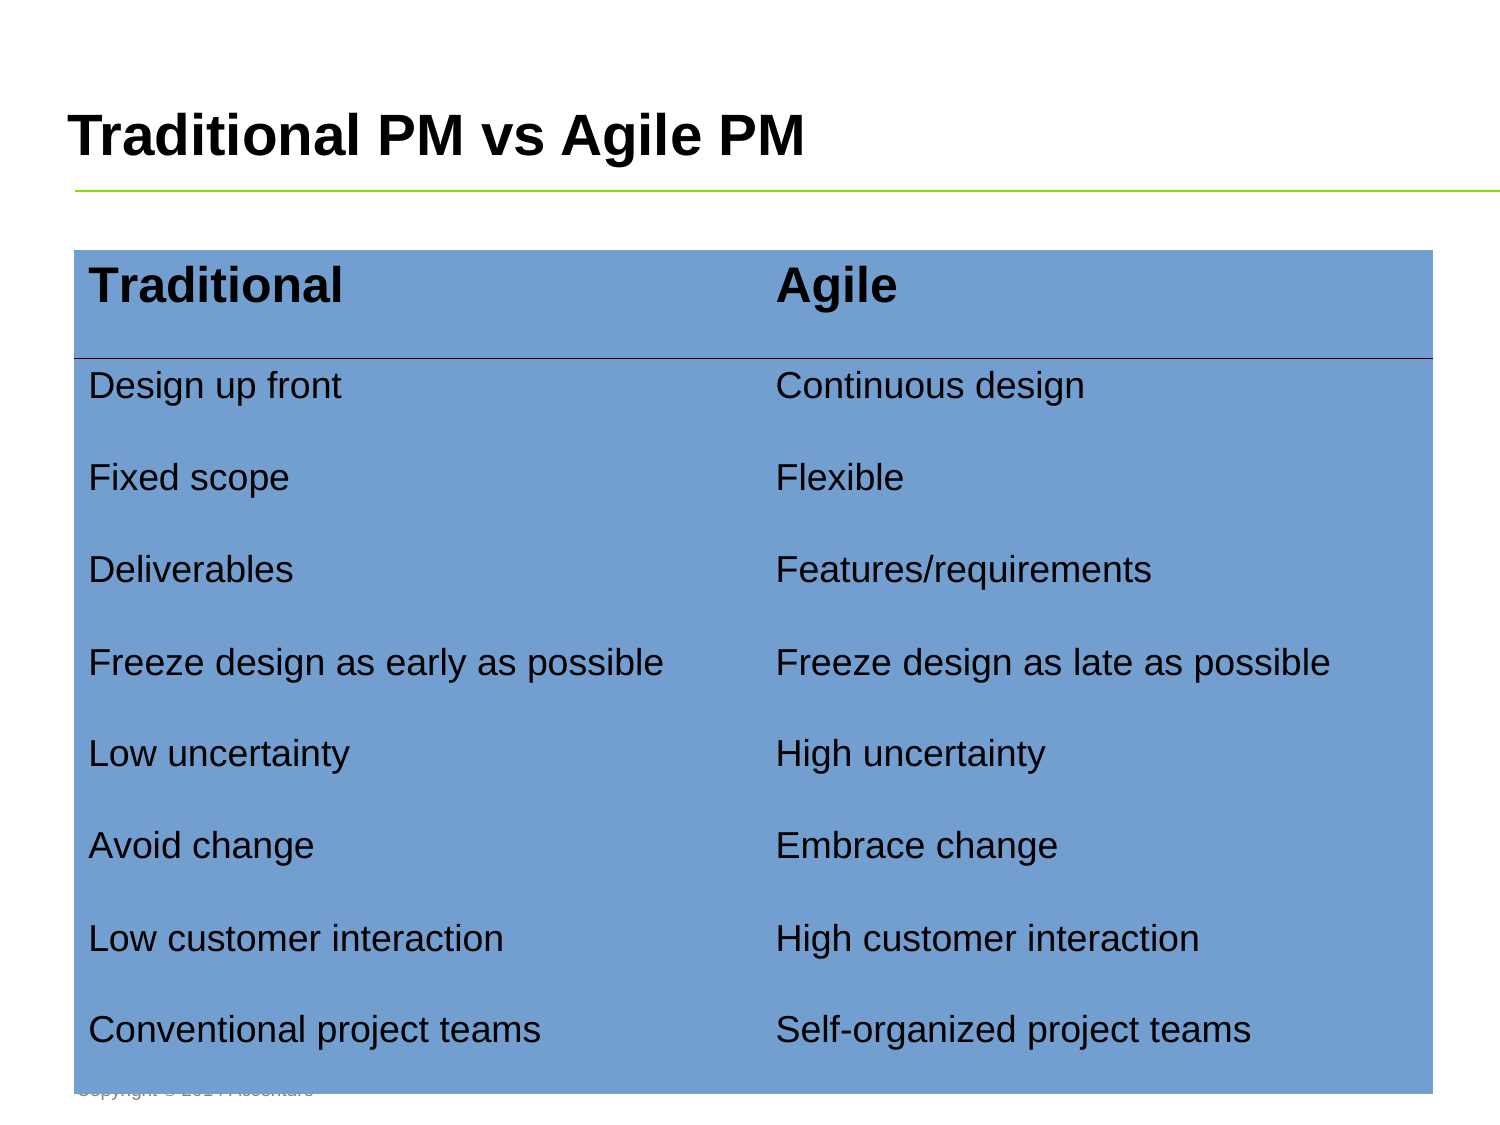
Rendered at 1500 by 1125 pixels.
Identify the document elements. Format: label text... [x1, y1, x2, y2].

table_cell High uncertainty [761, 726, 1433, 818]
table_cell High customer interaction [761, 910, 1433, 1002]
table_cell Flexible [761, 450, 1433, 542]
table_cell Avoid change [74, 818, 761, 910]
table_cell Low uncertainty [74, 726, 761, 818]
title Traditional PM vs Agile PM [67, 68, 1418, 201]
table_cell Continuous design [761, 359, 1433, 450]
table_cell Design up front [74, 359, 761, 450]
table_cell Deliverables [74, 542, 761, 634]
table_header Traditional [74, 250, 761, 358]
table_cell Low customer interaction [74, 910, 761, 1002]
table_cell Embrace change [761, 818, 1433, 910]
table_cell Fixed scope [74, 450, 761, 542]
table_cell Freeze design as late as possible [761, 634, 1433, 726]
table_cell Freeze design as early as possible [74, 634, 761, 726]
table_header Agile [761, 250, 1433, 358]
table_cell Conventional project teams [74, 1002, 761, 1094]
table_cell Self-organized project teams [761, 1002, 1433, 1094]
table_cell Features/requirements [761, 542, 1433, 634]
